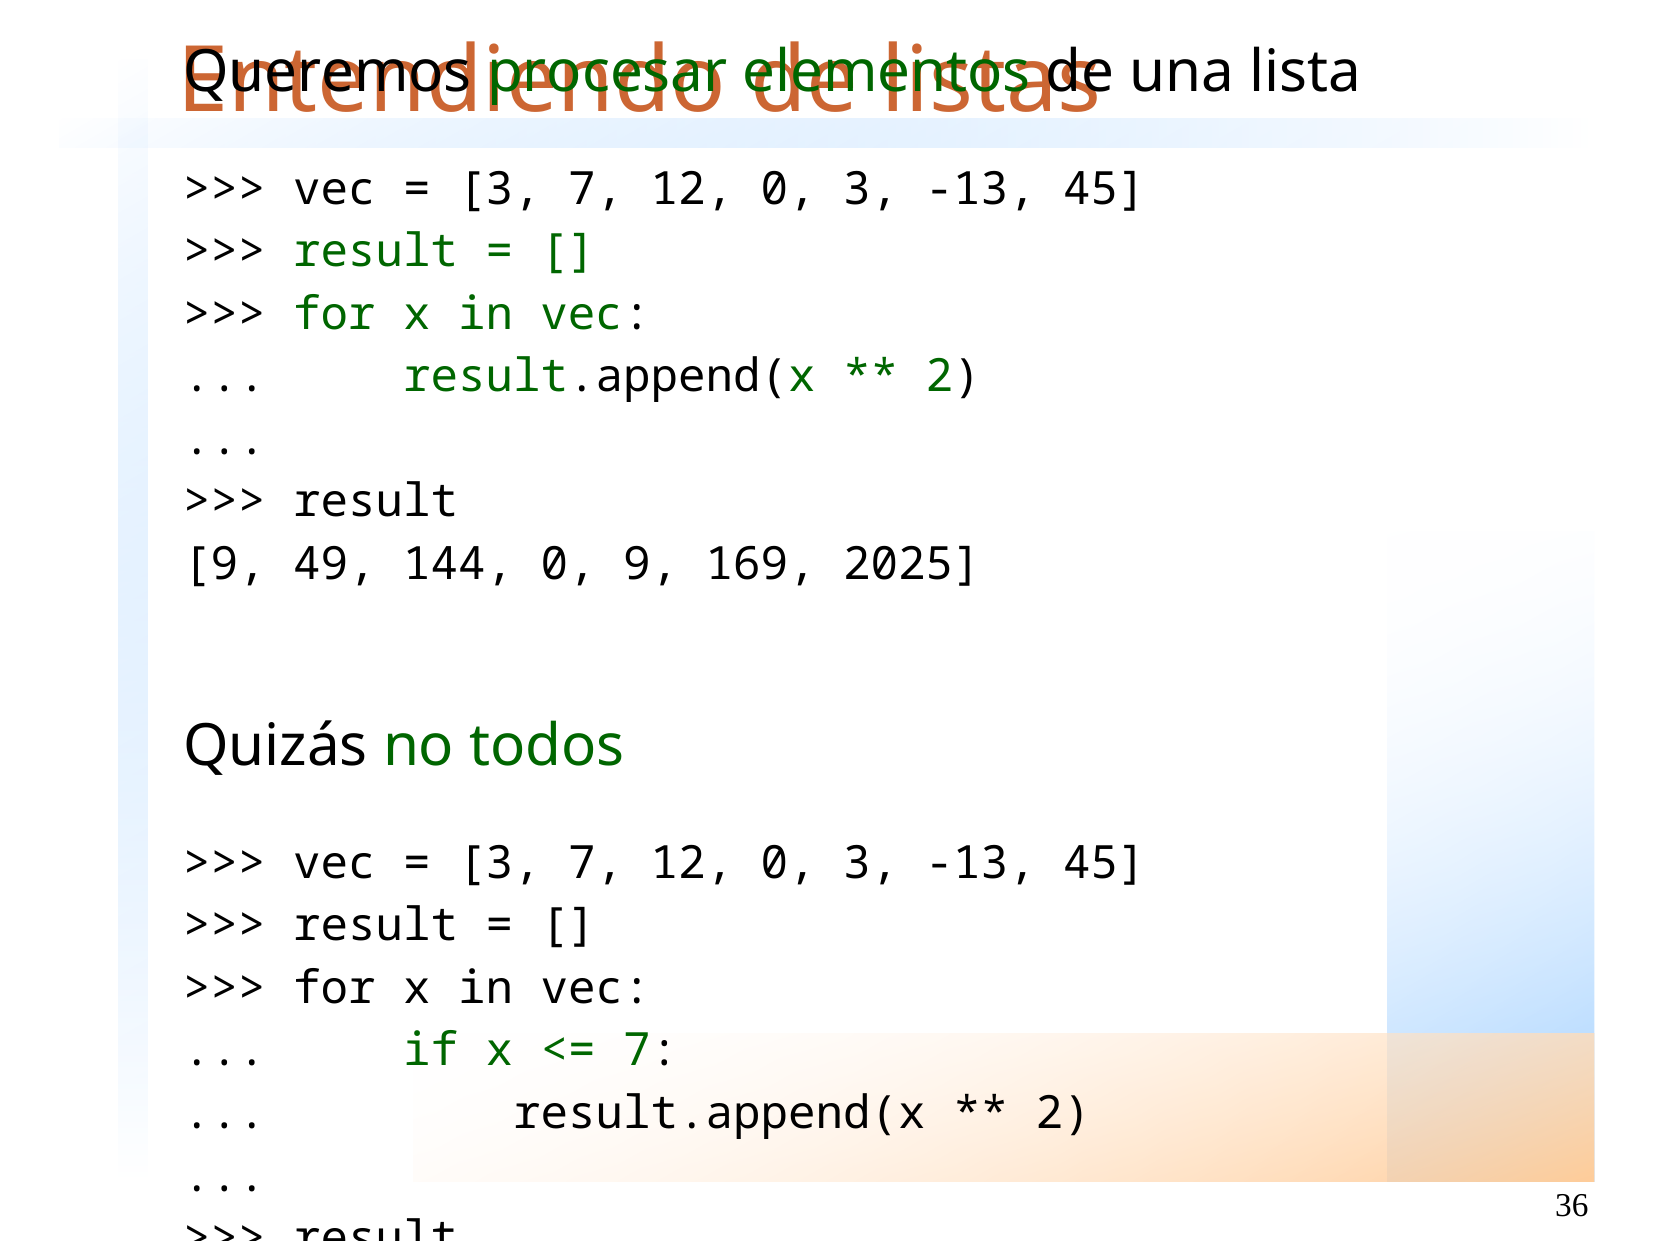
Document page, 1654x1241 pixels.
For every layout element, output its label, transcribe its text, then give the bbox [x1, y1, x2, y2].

title Entendiendo de listas [177, 0, 1595, 147]
text_box Queremos procesar elementos de una lista >>> vec = [3, 7, 12, 0, 3, -13, 45] >>> result = [] >>> for x in vec: ... result.append(x ** 2) ... >>> result [9, 49, 144, 0, 9, 169, 2025] Quizás no todos >>> vec = [3, 7, 12, 0, 3, -13, 45] >>> result = [] >>> for x in vec: ... if x <= 7: ... result.append(x ** 2) ... >>> result [9, 49, 0, 9, 169] [147, 147, 1595, 1211]
